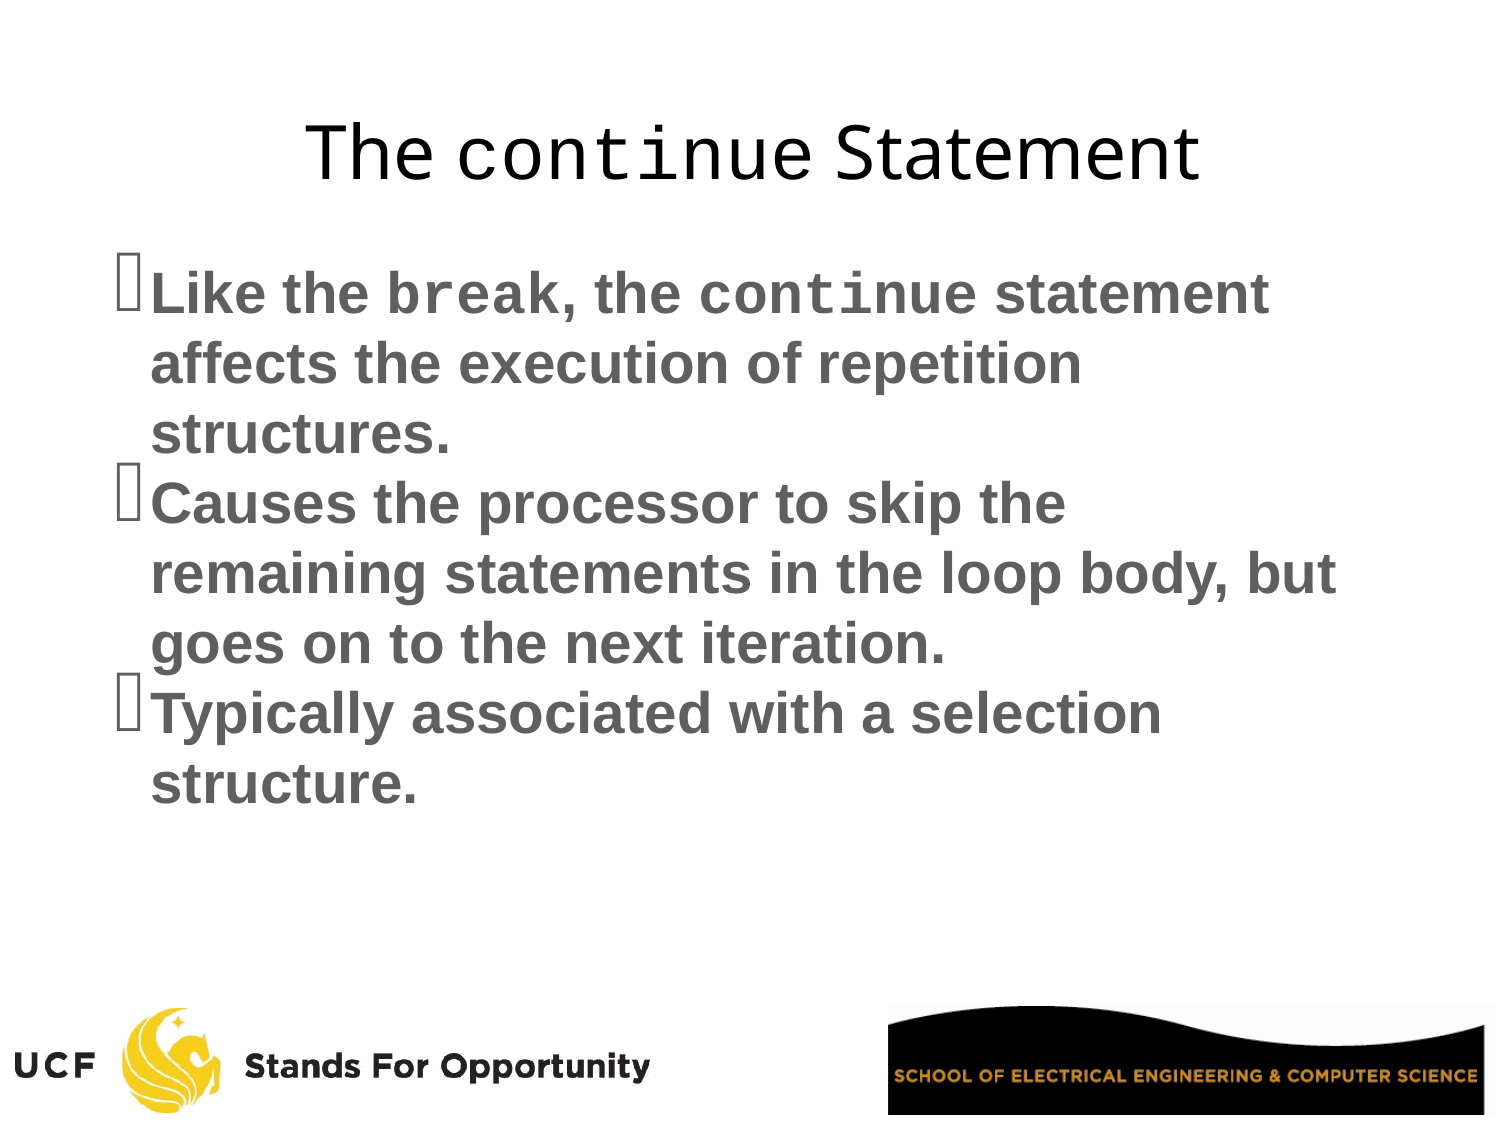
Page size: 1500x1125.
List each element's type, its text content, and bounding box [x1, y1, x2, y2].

picture [887, 1006, 1497, 1115]
picture [15, 1008, 650, 1113]
text_box Like the break, the continue statement affects the execution of repetition structures. Causes the processor to skip the remaining statements in the loop body, but goes on to the next iteration. Typically associated with a selection structure. [99, 247, 1375, 923]
text_box The continue Statement [79, 52, 1427, 248]
